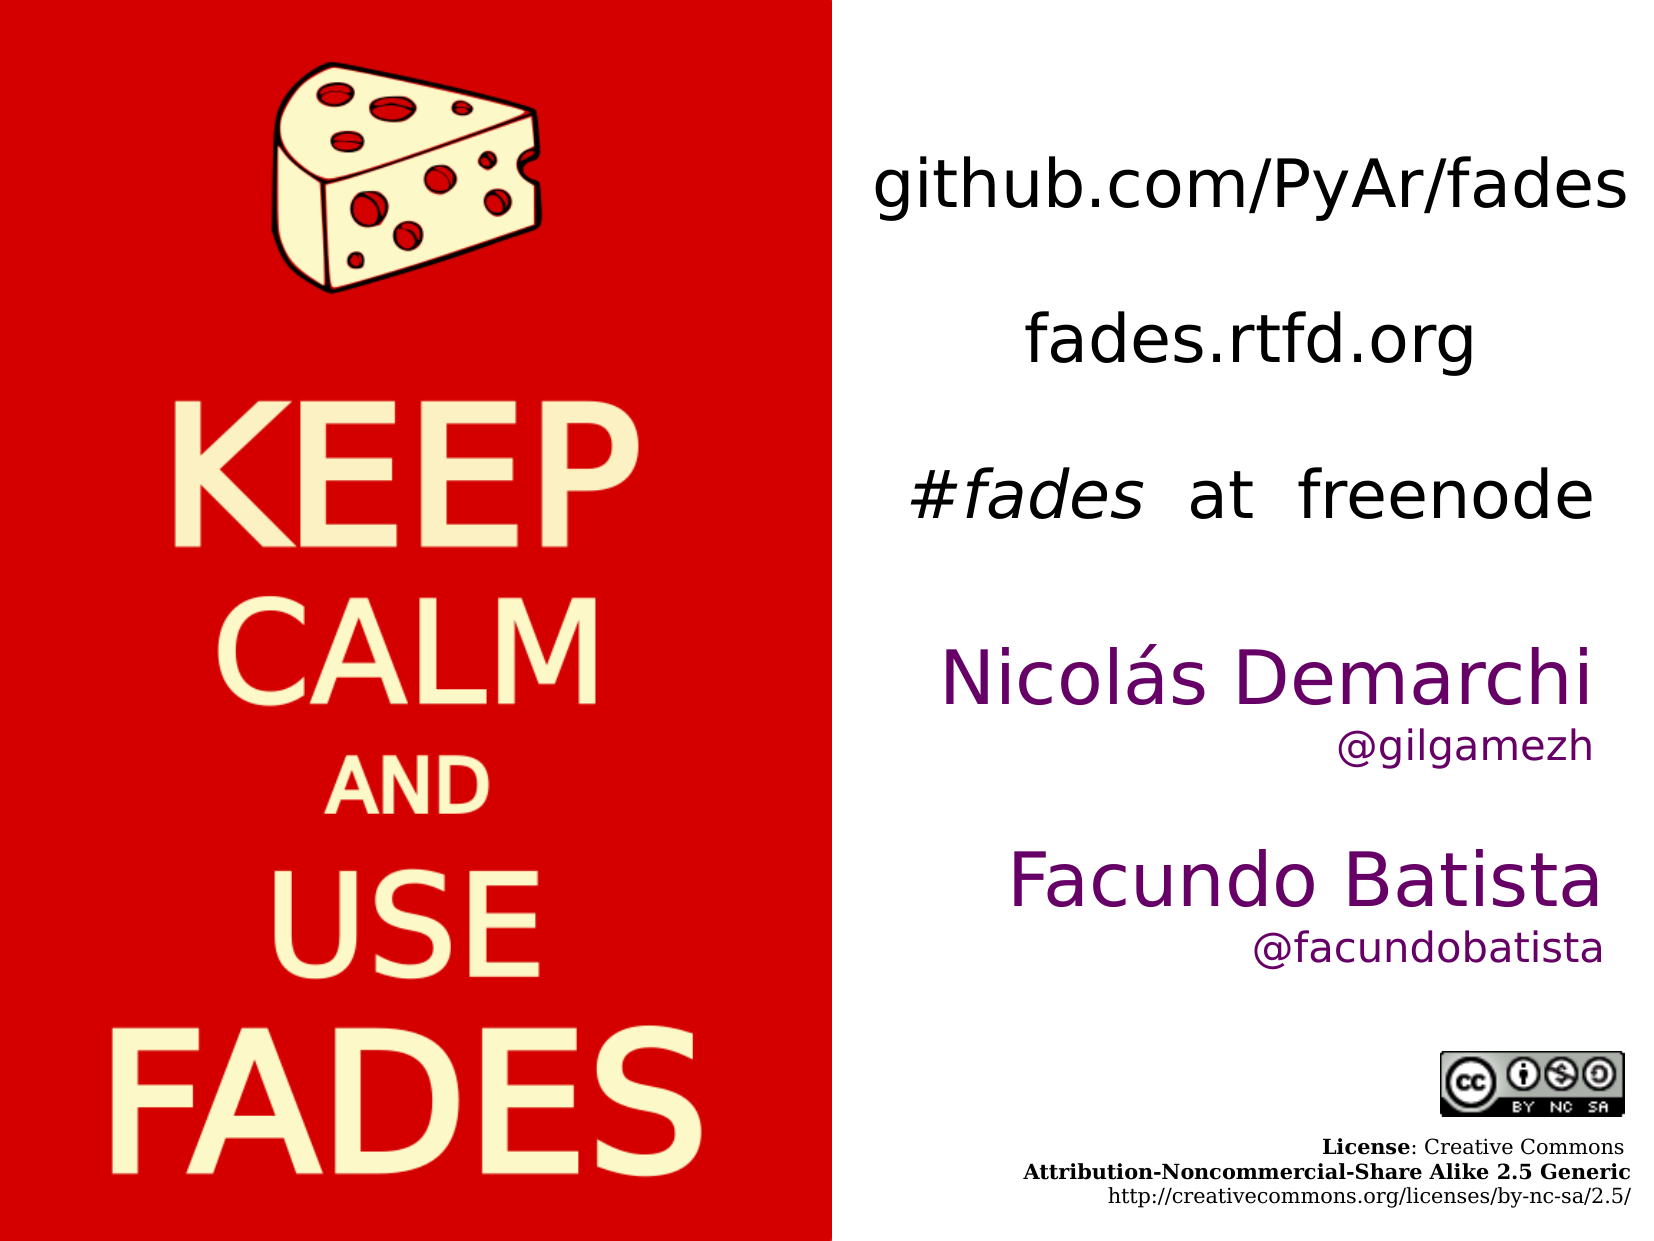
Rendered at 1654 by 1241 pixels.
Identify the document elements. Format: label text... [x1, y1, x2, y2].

text_box License: Creative Commons Attribution-Noncommercial-Share Alike 2.5 Generic http://creativecommons.org/licenses/by-nc-sa/2.5/ [897, 1127, 1632, 1216]
title github.com/PyAr/fades fades.rtfd.org #fades at freenode [867, 106, 1636, 496]
title Nicolás Demarchi @gilgamezh [885, 572, 1595, 833]
picture [1440, 1051, 1625, 1117]
title Facundo Batista @facundobatista [984, 811, 1606, 998]
picture [0, 0, 832, 1241]
